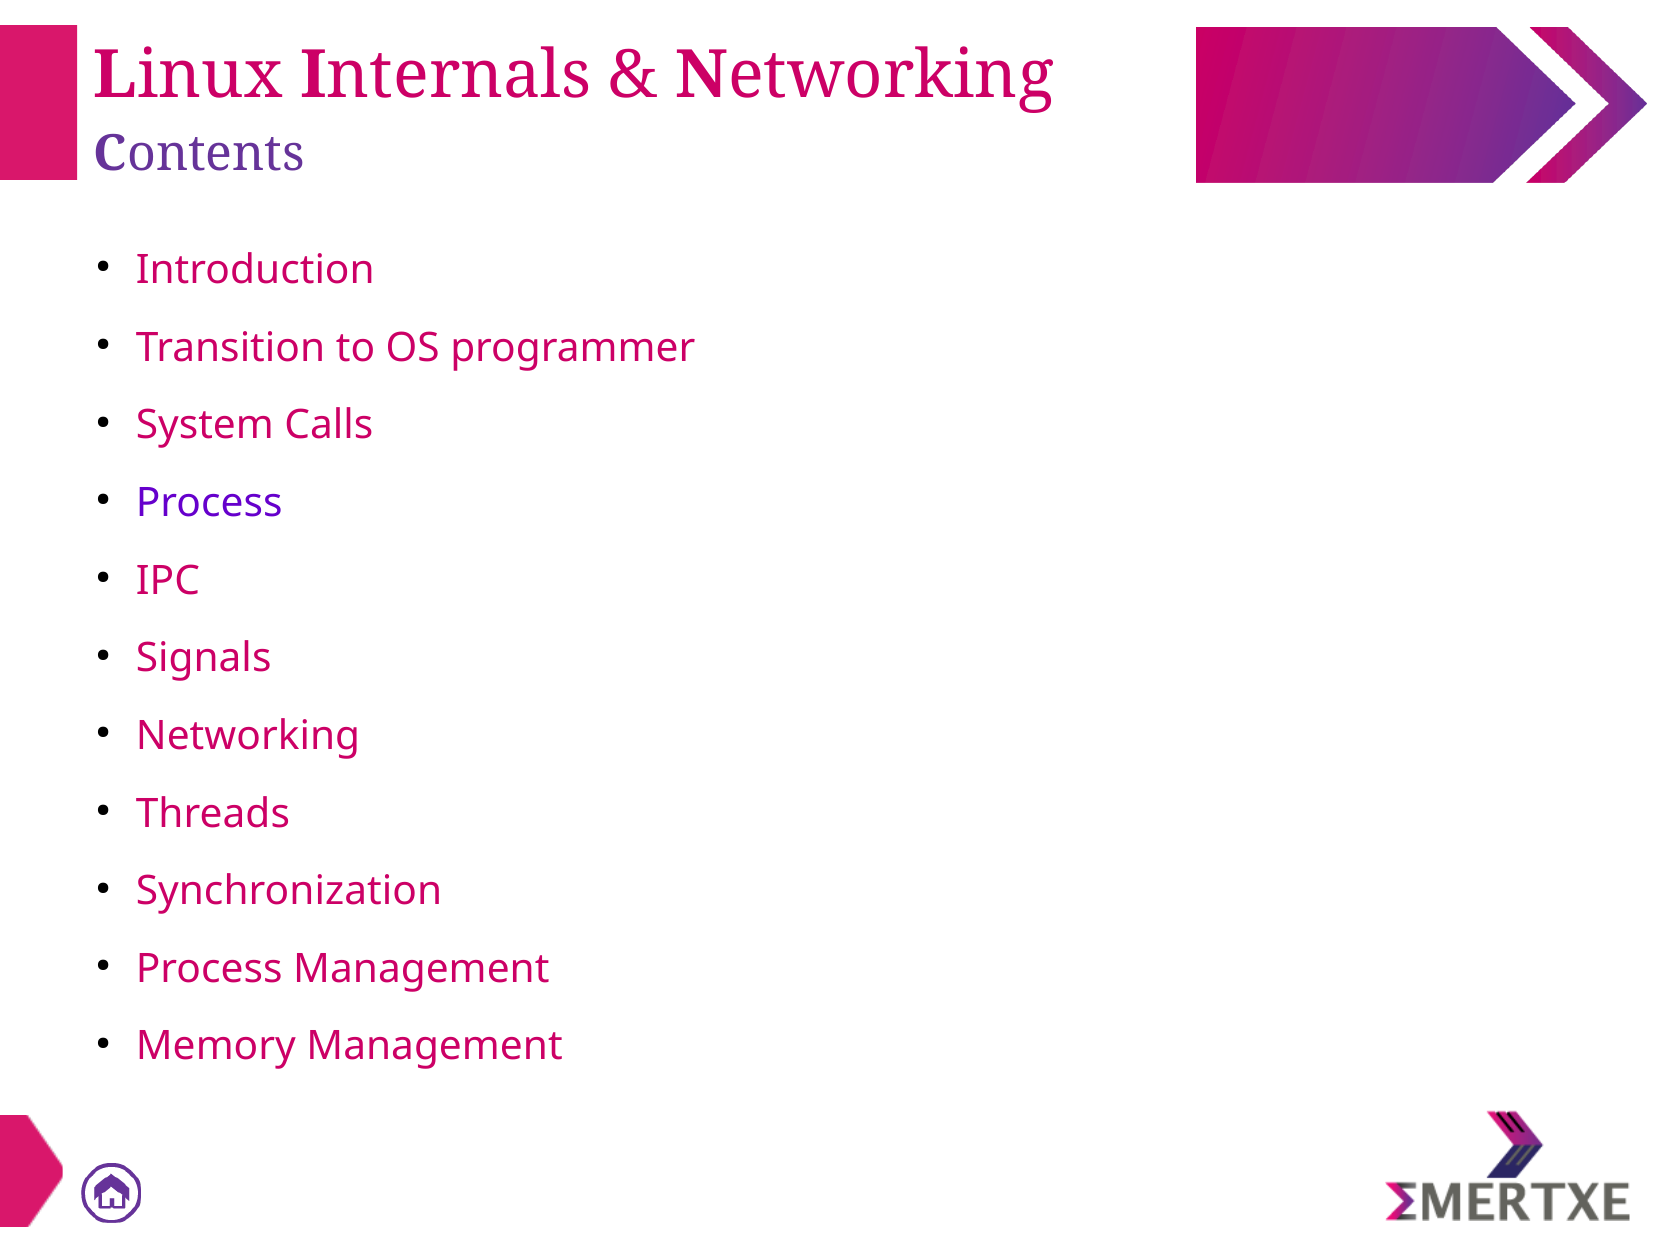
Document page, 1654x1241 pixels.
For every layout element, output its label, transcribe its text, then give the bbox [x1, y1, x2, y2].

picture [81, 1163, 141, 1223]
picture [1385, 1107, 1631, 1221]
list Introduction Transition to OS programmer System Calls Process IPC Signals Networking Threads Synchronization Process Management Memory Management [82, 240, 1571, 1081]
title Linux Internals & Networking Contents [93, 2, 1571, 210]
picture [1571, 27, 1647, 183]
